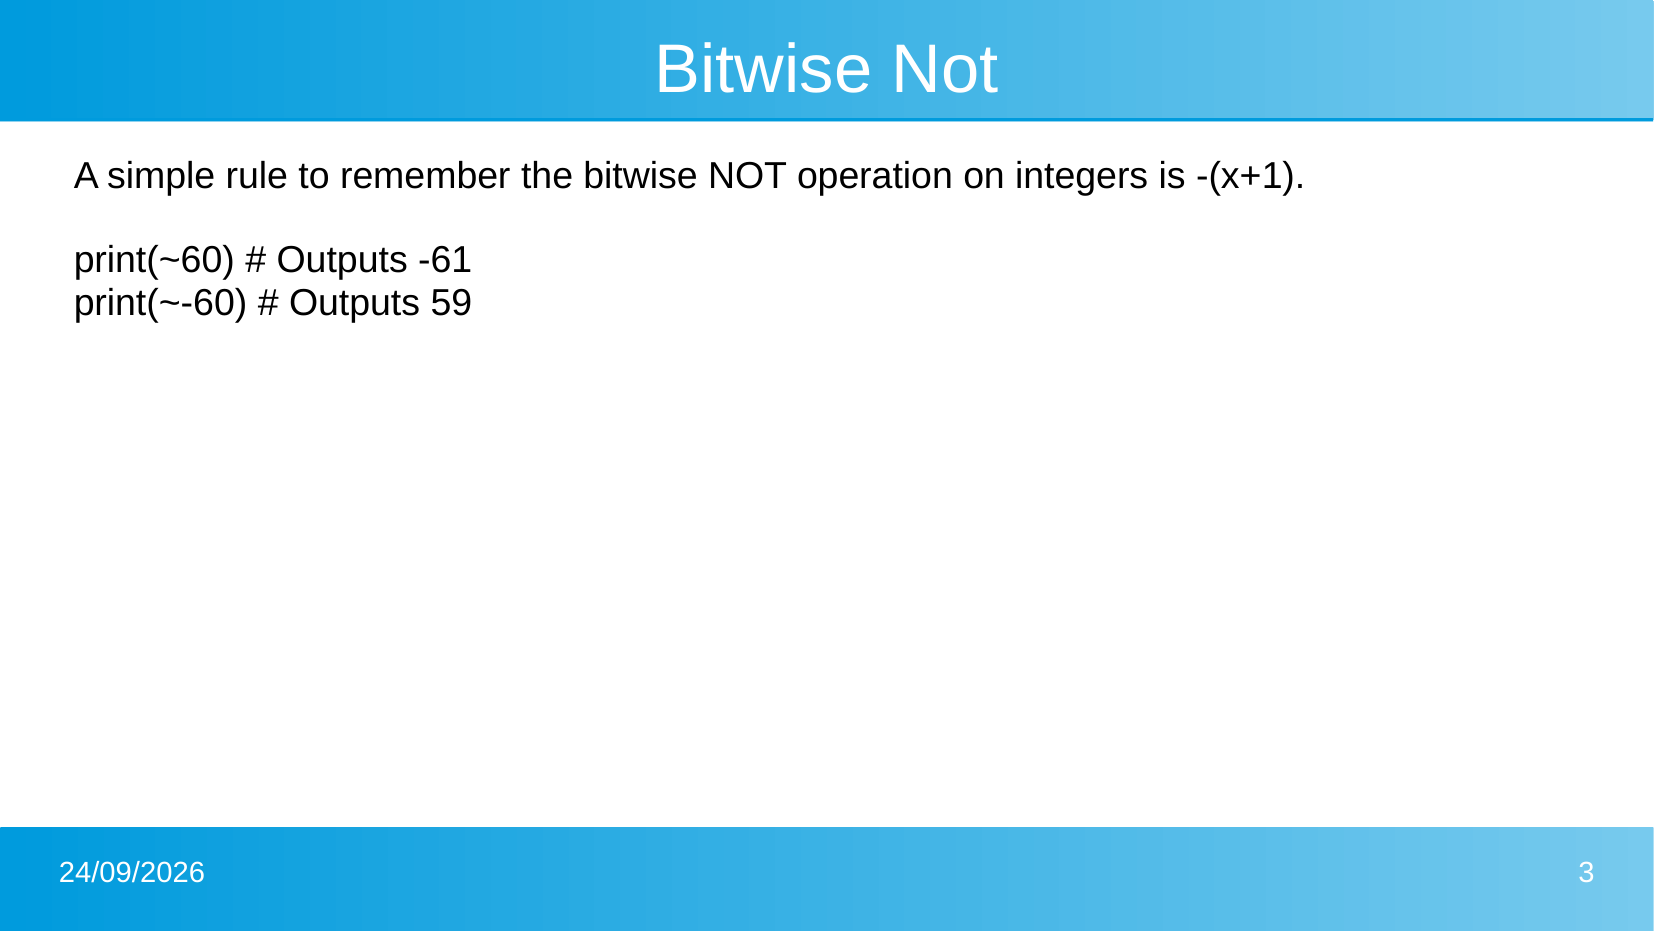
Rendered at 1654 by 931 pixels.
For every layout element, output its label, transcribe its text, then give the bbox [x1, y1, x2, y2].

text_box A simple rule to remember the bitwise NOT operation on integers is -(x+1). print(~60) # Outputs -61 print(~-60) # Outputs 59 [59, 147, 1595, 457]
title Bitwise Not [59, 29, 1595, 108]
